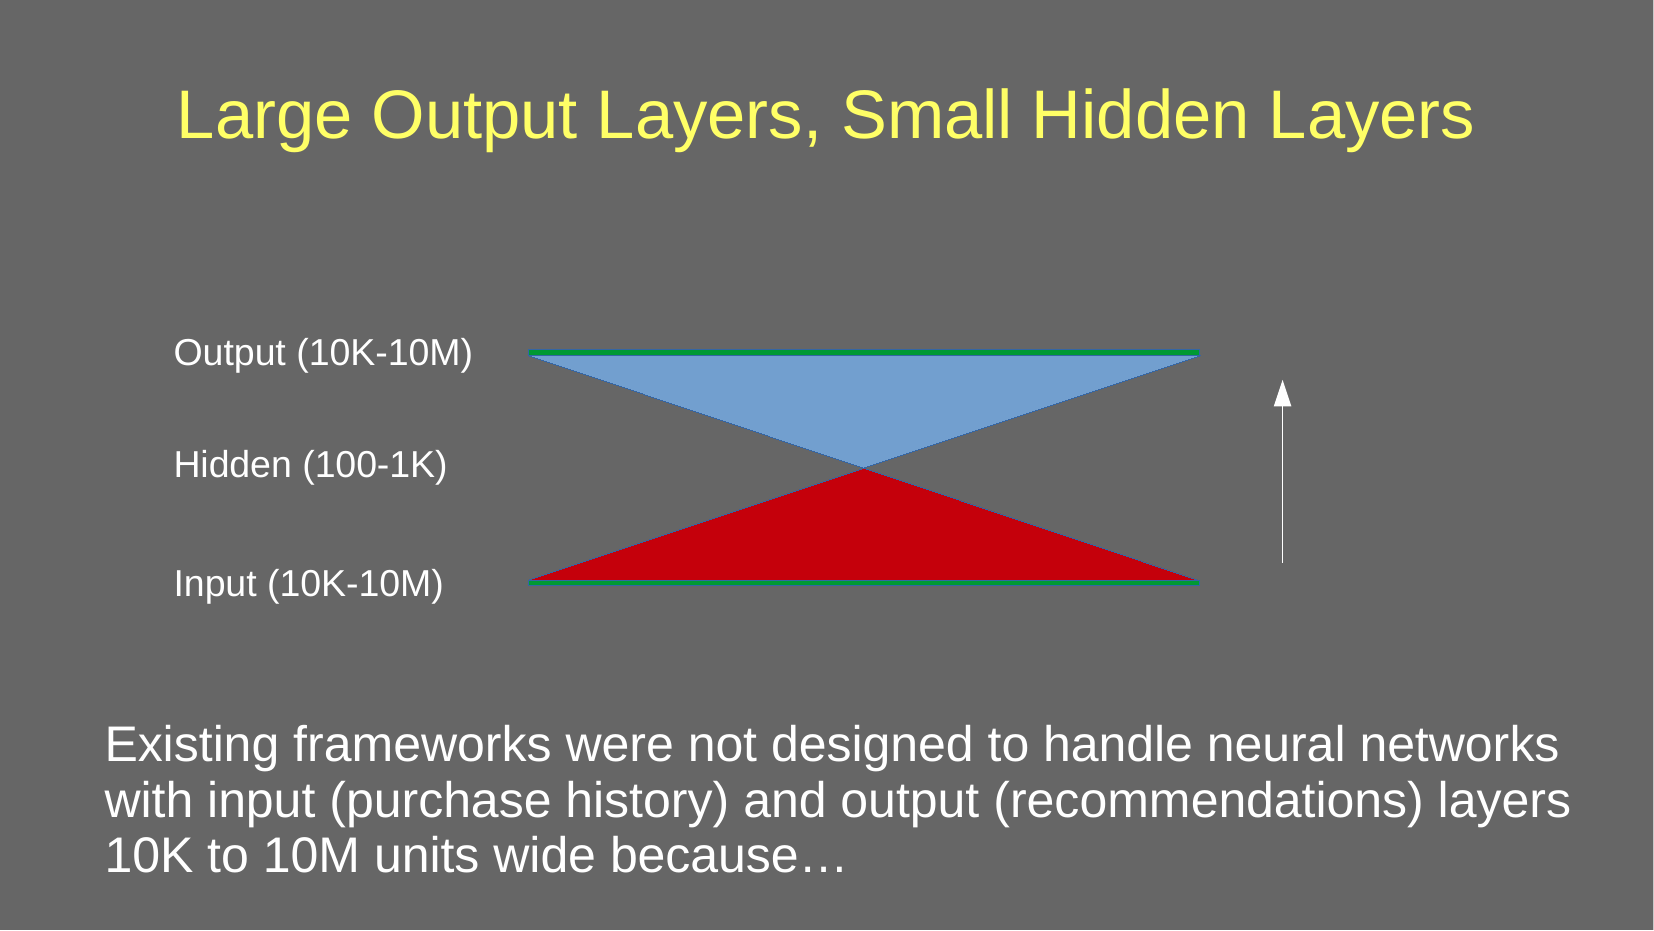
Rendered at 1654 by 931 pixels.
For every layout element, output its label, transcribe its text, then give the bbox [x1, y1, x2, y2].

title Large Output Layers, Small Hidden Layers [82, 36, 1571, 193]
text_box Output (10K-10M) [158, 324, 489, 382]
text_box Input (10K-10M) [158, 554, 459, 612]
text_box Hidden (100-1K) [158, 436, 463, 494]
text_box Existing frameworks were not designed to handle neural networks with input (purchase history) and output (recommendations) layers 10K to 10M units wide because… [54, 708, 1638, 931]
text_box [528, 349, 1201, 586]
